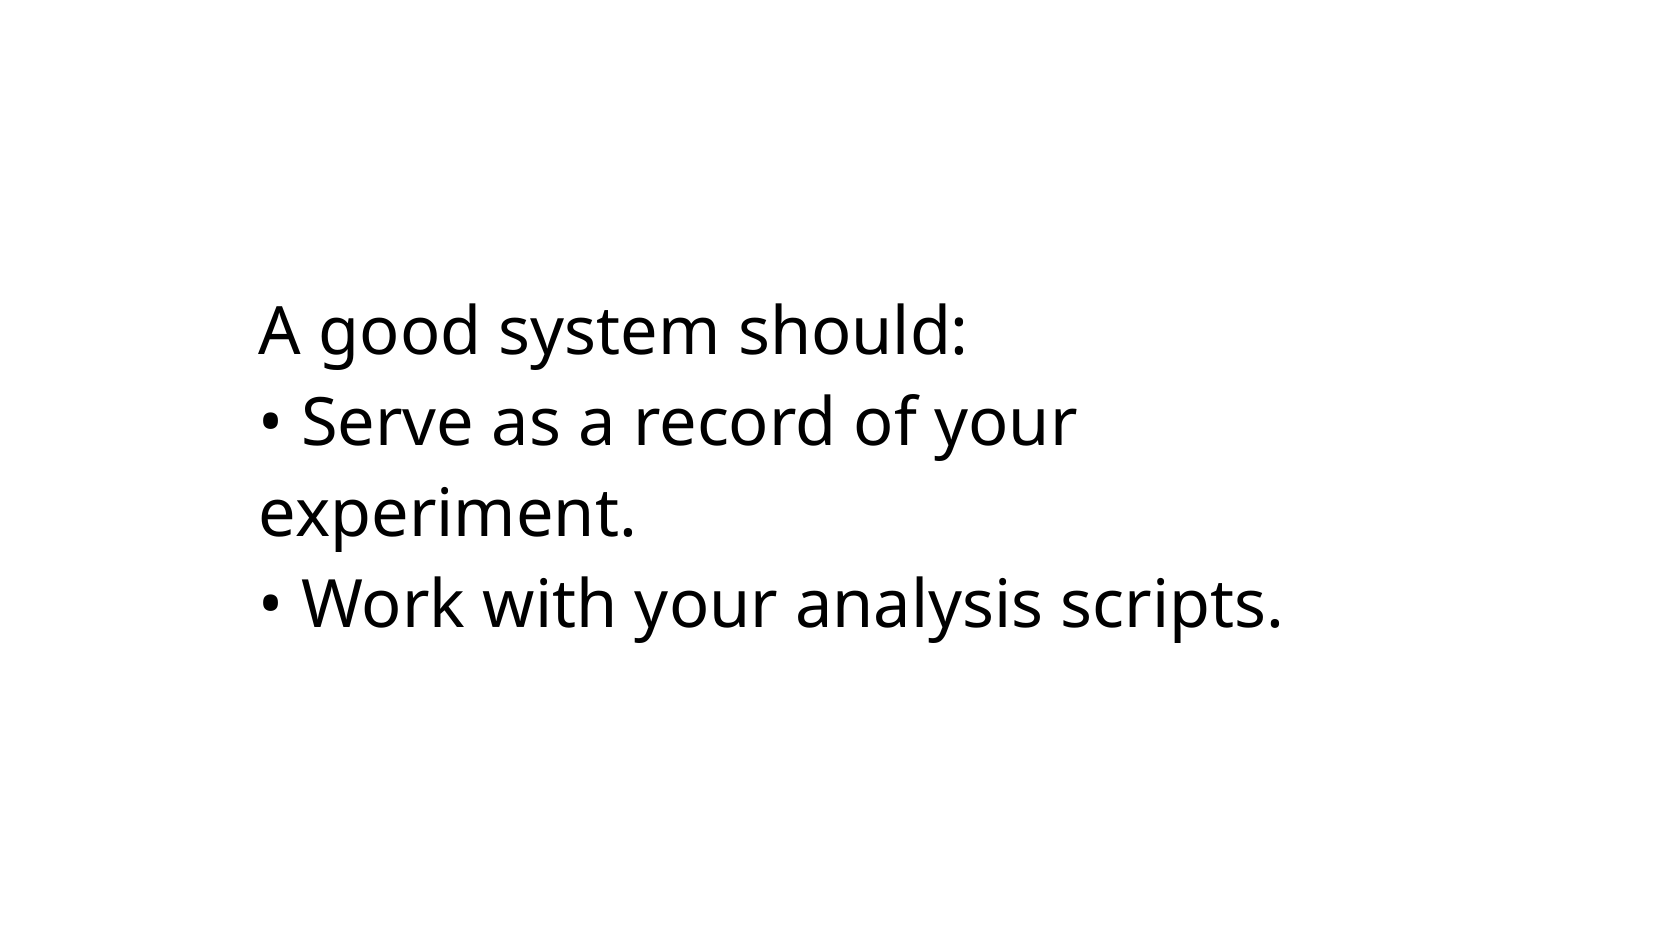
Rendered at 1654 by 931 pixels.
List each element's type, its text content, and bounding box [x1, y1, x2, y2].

title A good system should: • Serve as a record of your experiment. • Work with your analysis scripts. [258, 172, 1395, 758]
